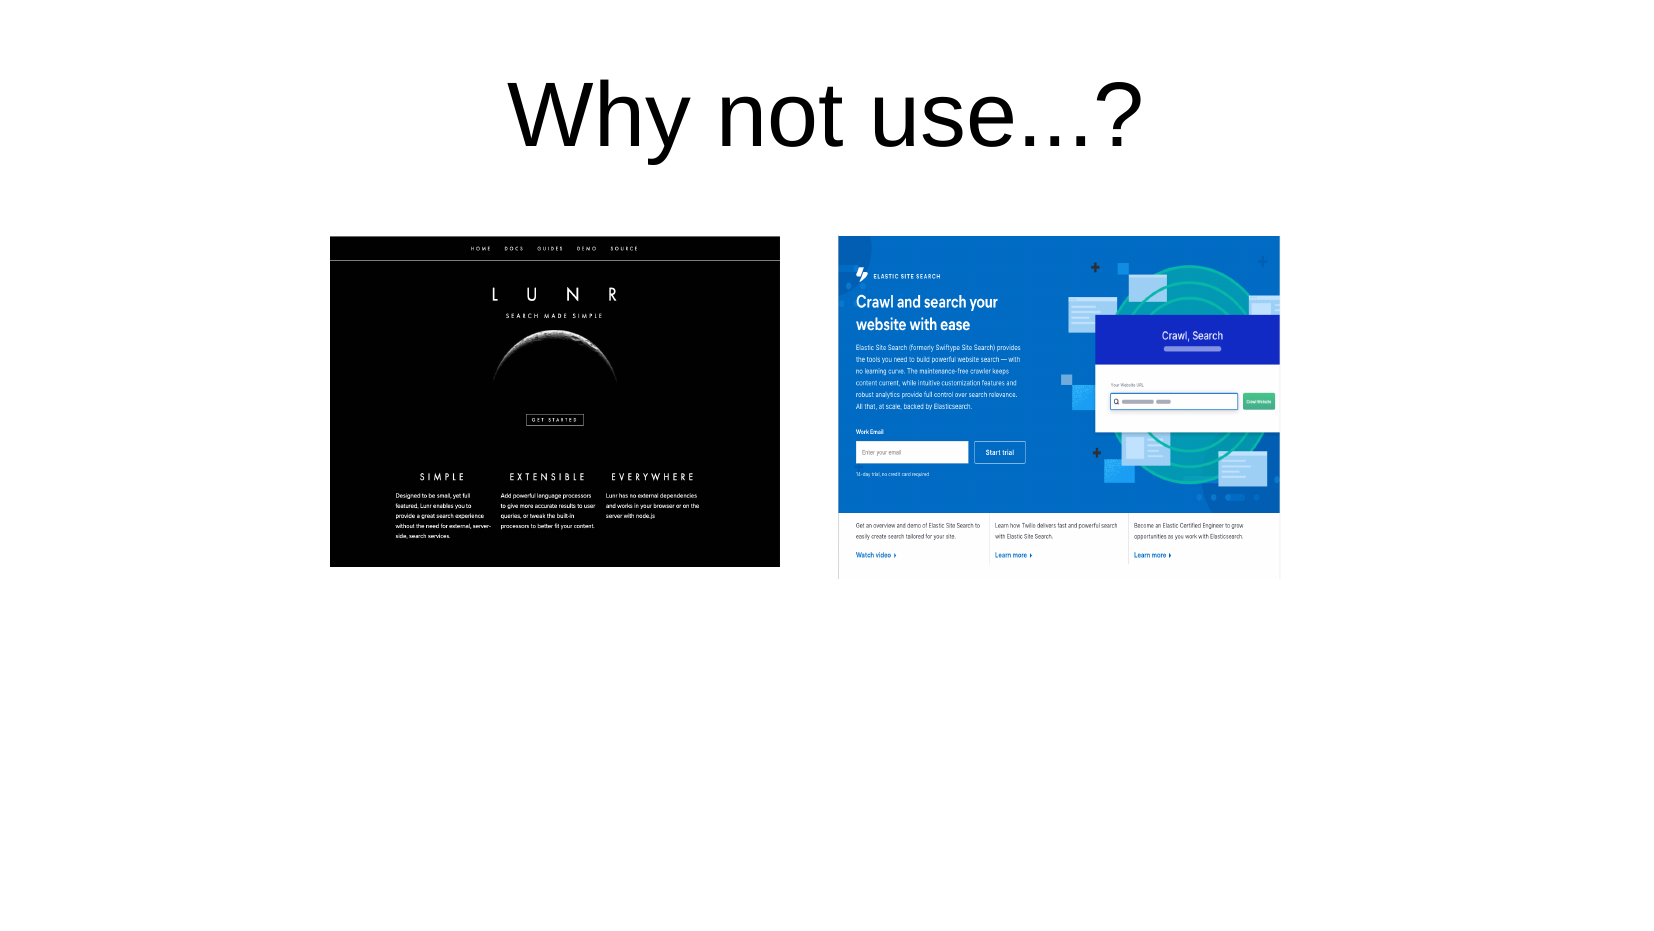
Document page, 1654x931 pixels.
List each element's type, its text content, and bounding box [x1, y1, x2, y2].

picture [330, 236, 780, 567]
title Why not use...? [82, 37, 1571, 193]
picture [838, 235, 1281, 579]
